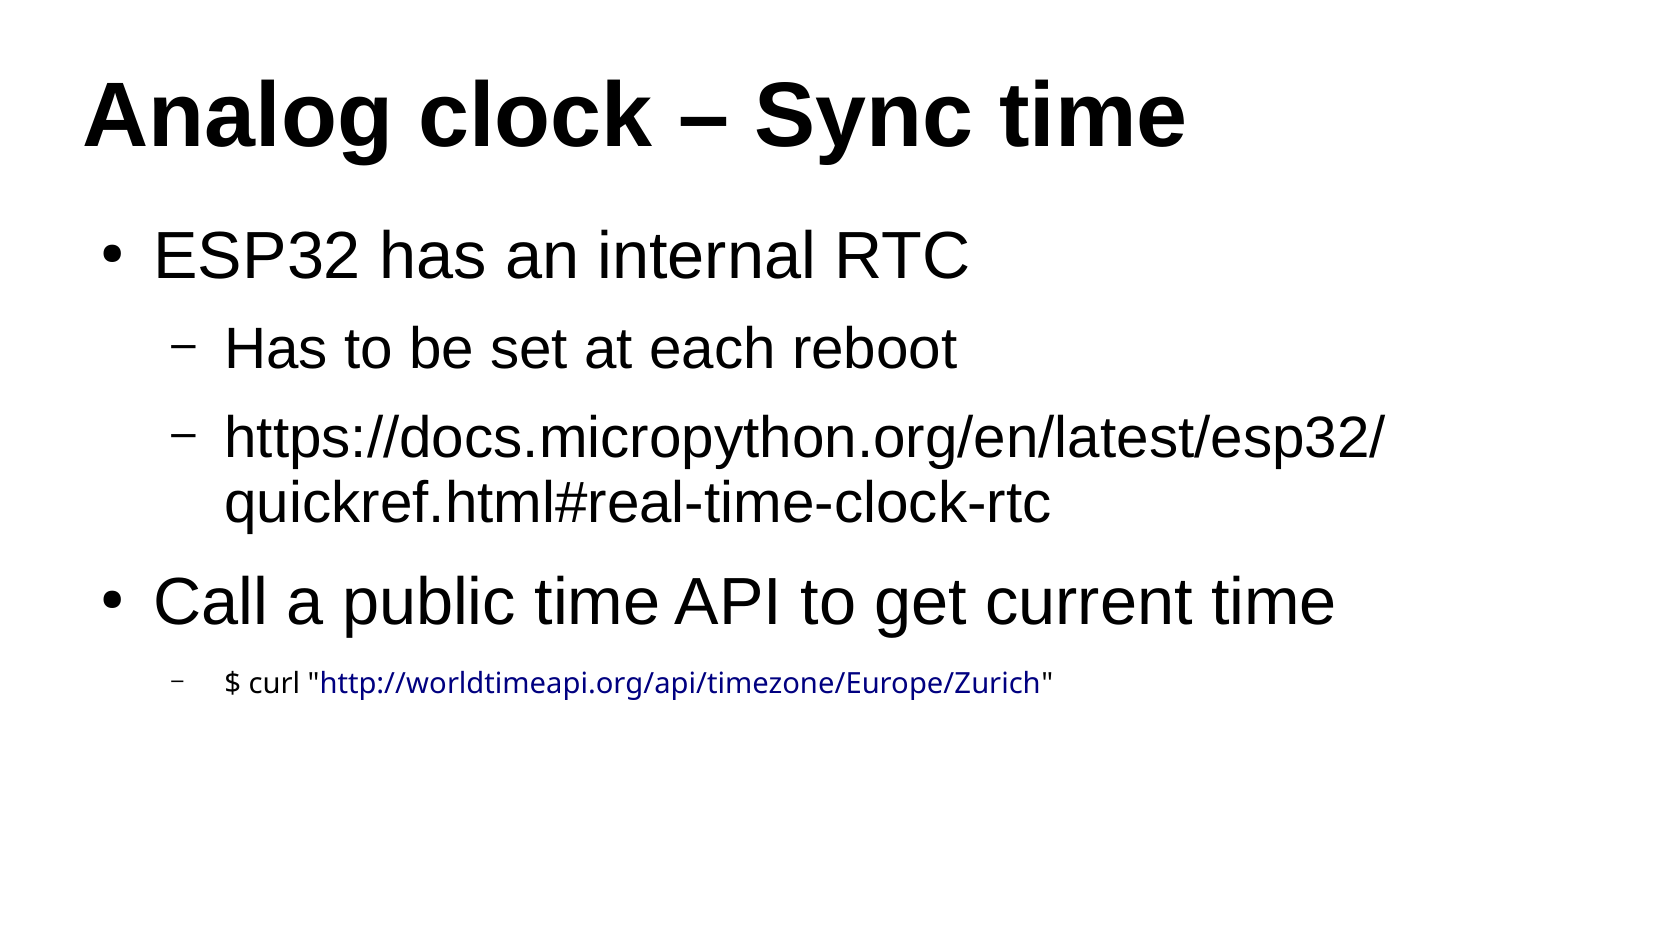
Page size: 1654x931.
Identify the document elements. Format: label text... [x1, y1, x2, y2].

list ESP32 has an internal RTC Has to be set at each reboot https://docs.micropython.org/en/latest/esp32/quickref.html#real-time-clock-rtc Call a public time API to get current time $ curl "http://worldtimeapi.org/api/timezone/Europe/Zurich" [82, 217, 1571, 758]
title Analog clock – Sync time [82, 37, 1571, 193]
